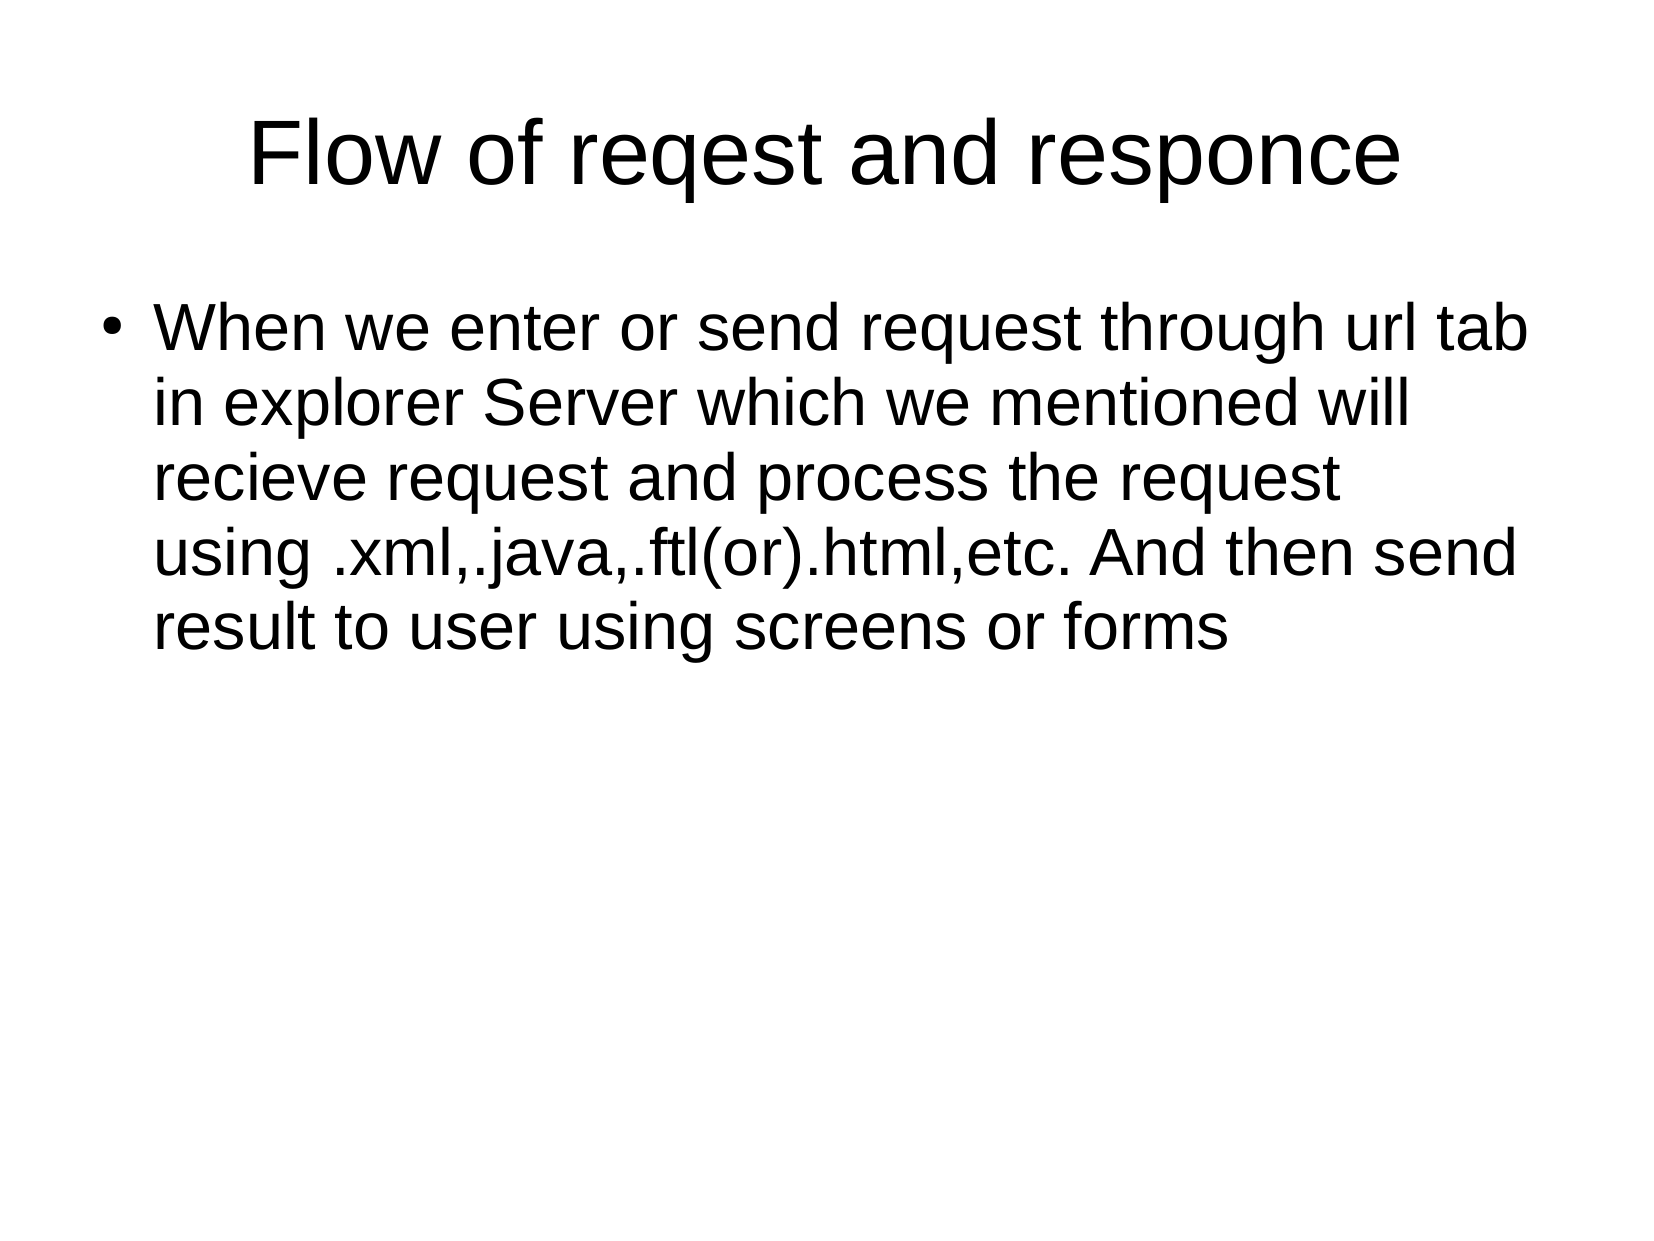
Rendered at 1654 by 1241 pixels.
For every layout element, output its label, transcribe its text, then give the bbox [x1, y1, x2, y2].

title Flow of reqest and responce [82, 56, 1571, 250]
list When we enter or send request through url tab in explorer Server which we mentioned will recieve request and process the request using .xml,.java,.ftl(or).html,etc. And then send result to user using screens or forms [82, 290, 1571, 1109]
